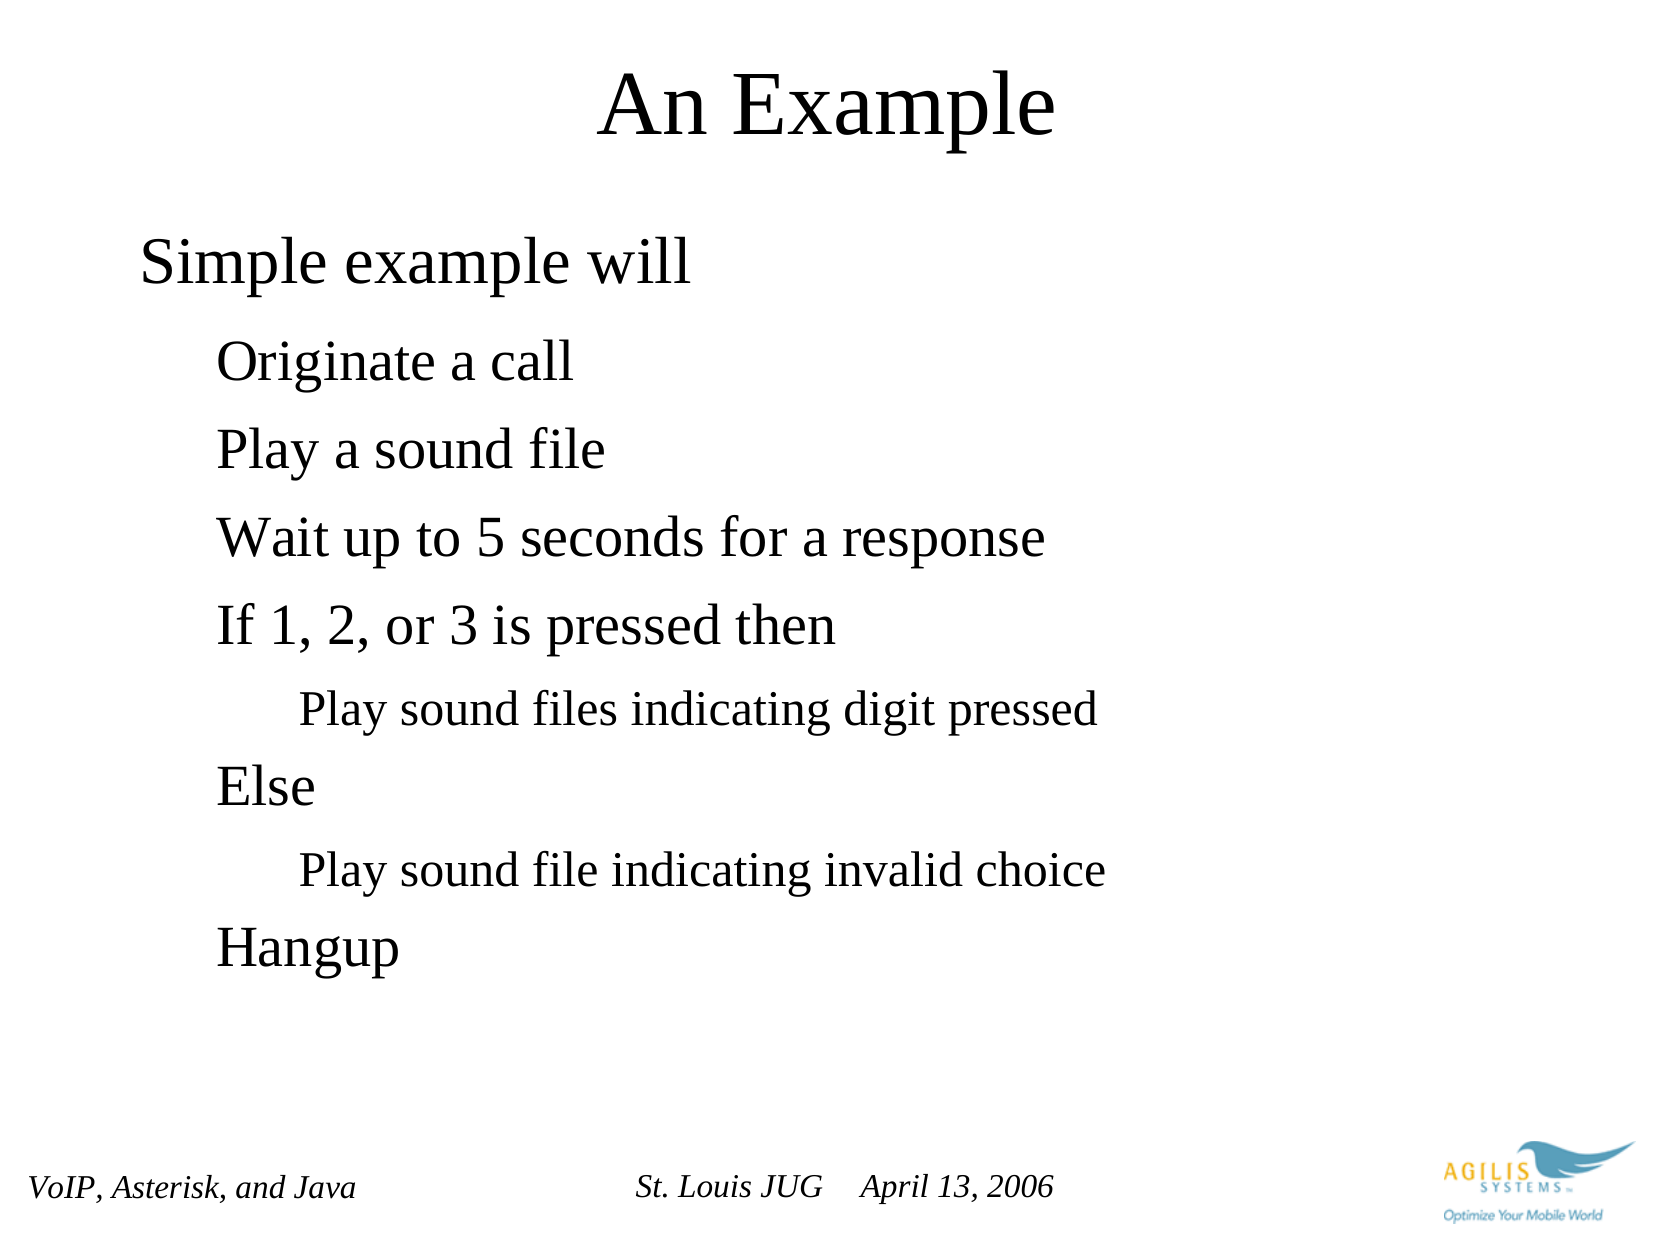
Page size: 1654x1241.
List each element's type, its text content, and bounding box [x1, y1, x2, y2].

list Simple example will Originate a call Play a sound file Wait up to 5 seconds for a response If 1, 2, or 3 is pressed then Play sound files indicating digit pressed Else Play sound file indicating invalid choice Hangup [121, 224, 1534, 1127]
picture [1444, 1141, 1636, 1224]
title An Example [121, 0, 1534, 208]
